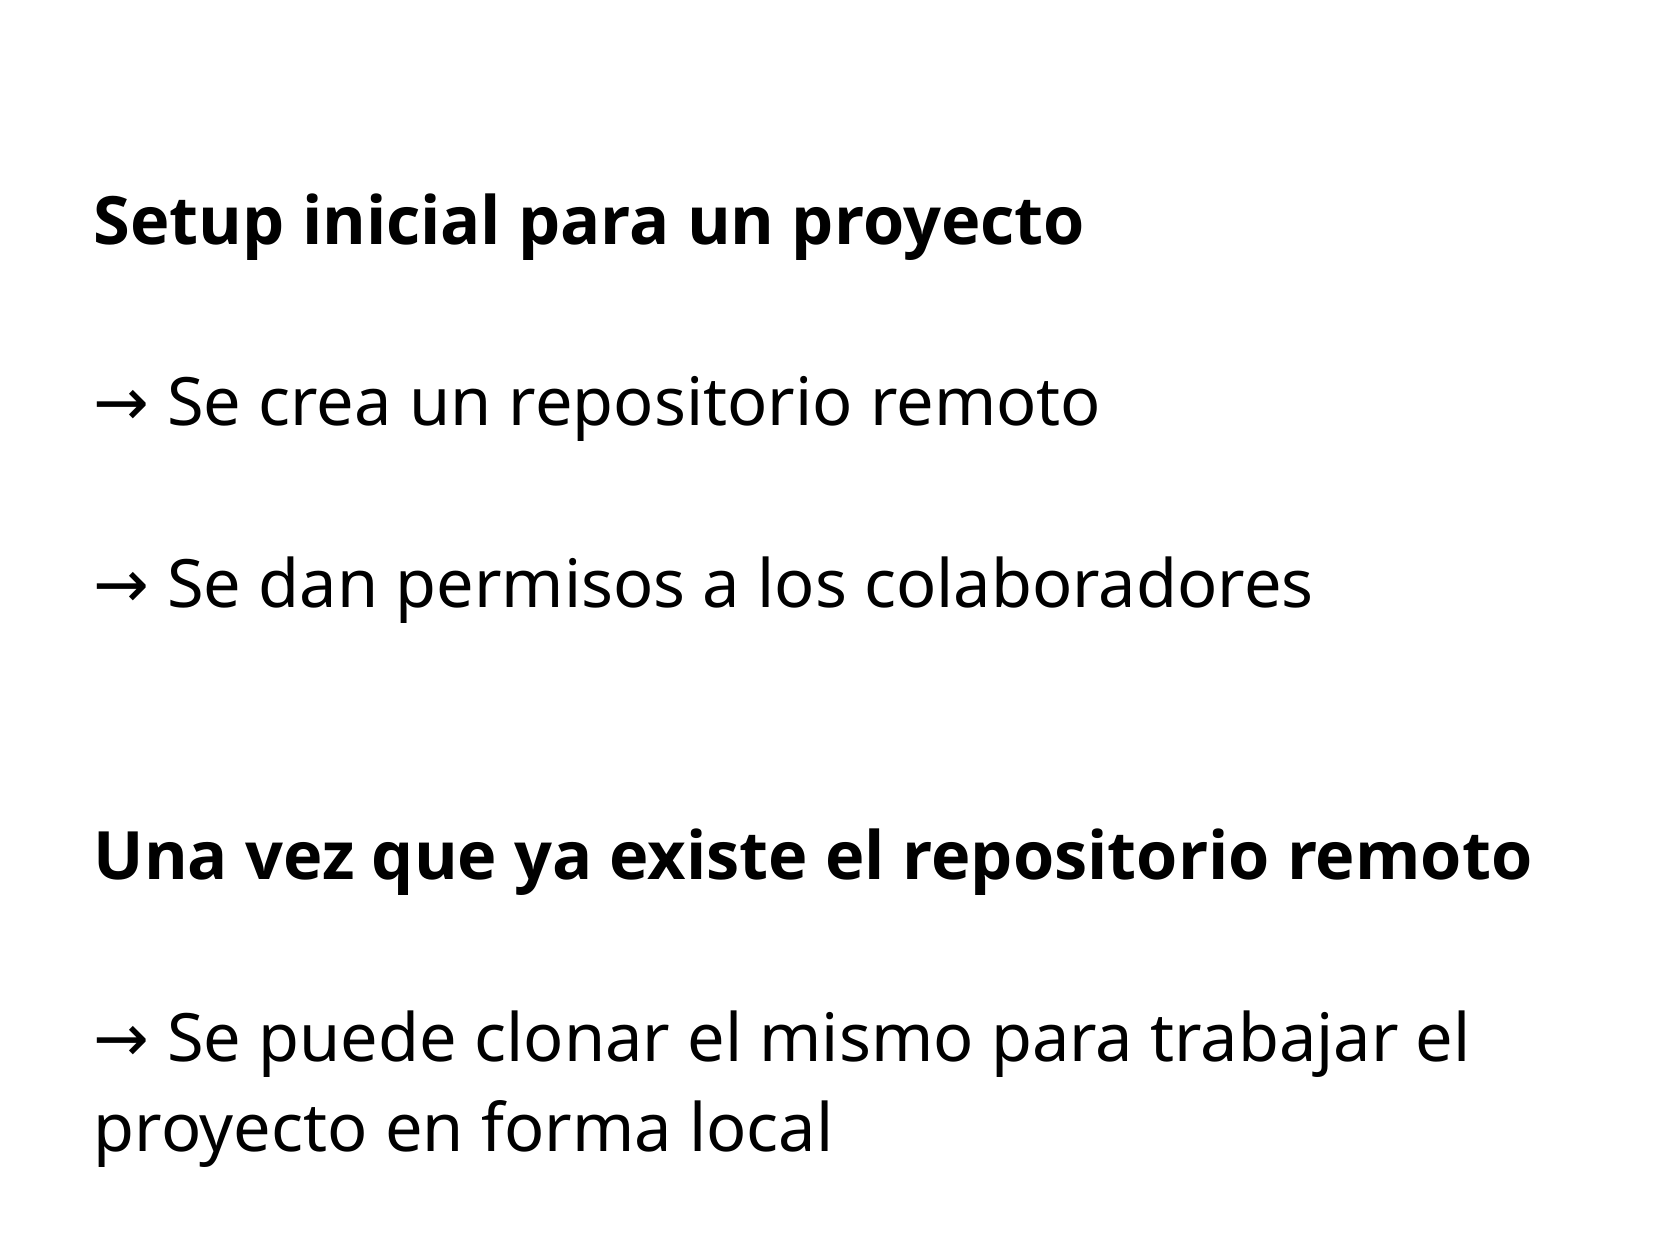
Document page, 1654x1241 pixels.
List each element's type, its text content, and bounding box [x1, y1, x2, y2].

text_box Setup inicial para un proyecto → Se crea un repositorio remoto → Se dan permisos a los colaboradores Una vez que ya existe el repositorio remoto → Se puede clonar el mismo para trabajar el proyecto en forma local [79, 165, 1488, 1078]
